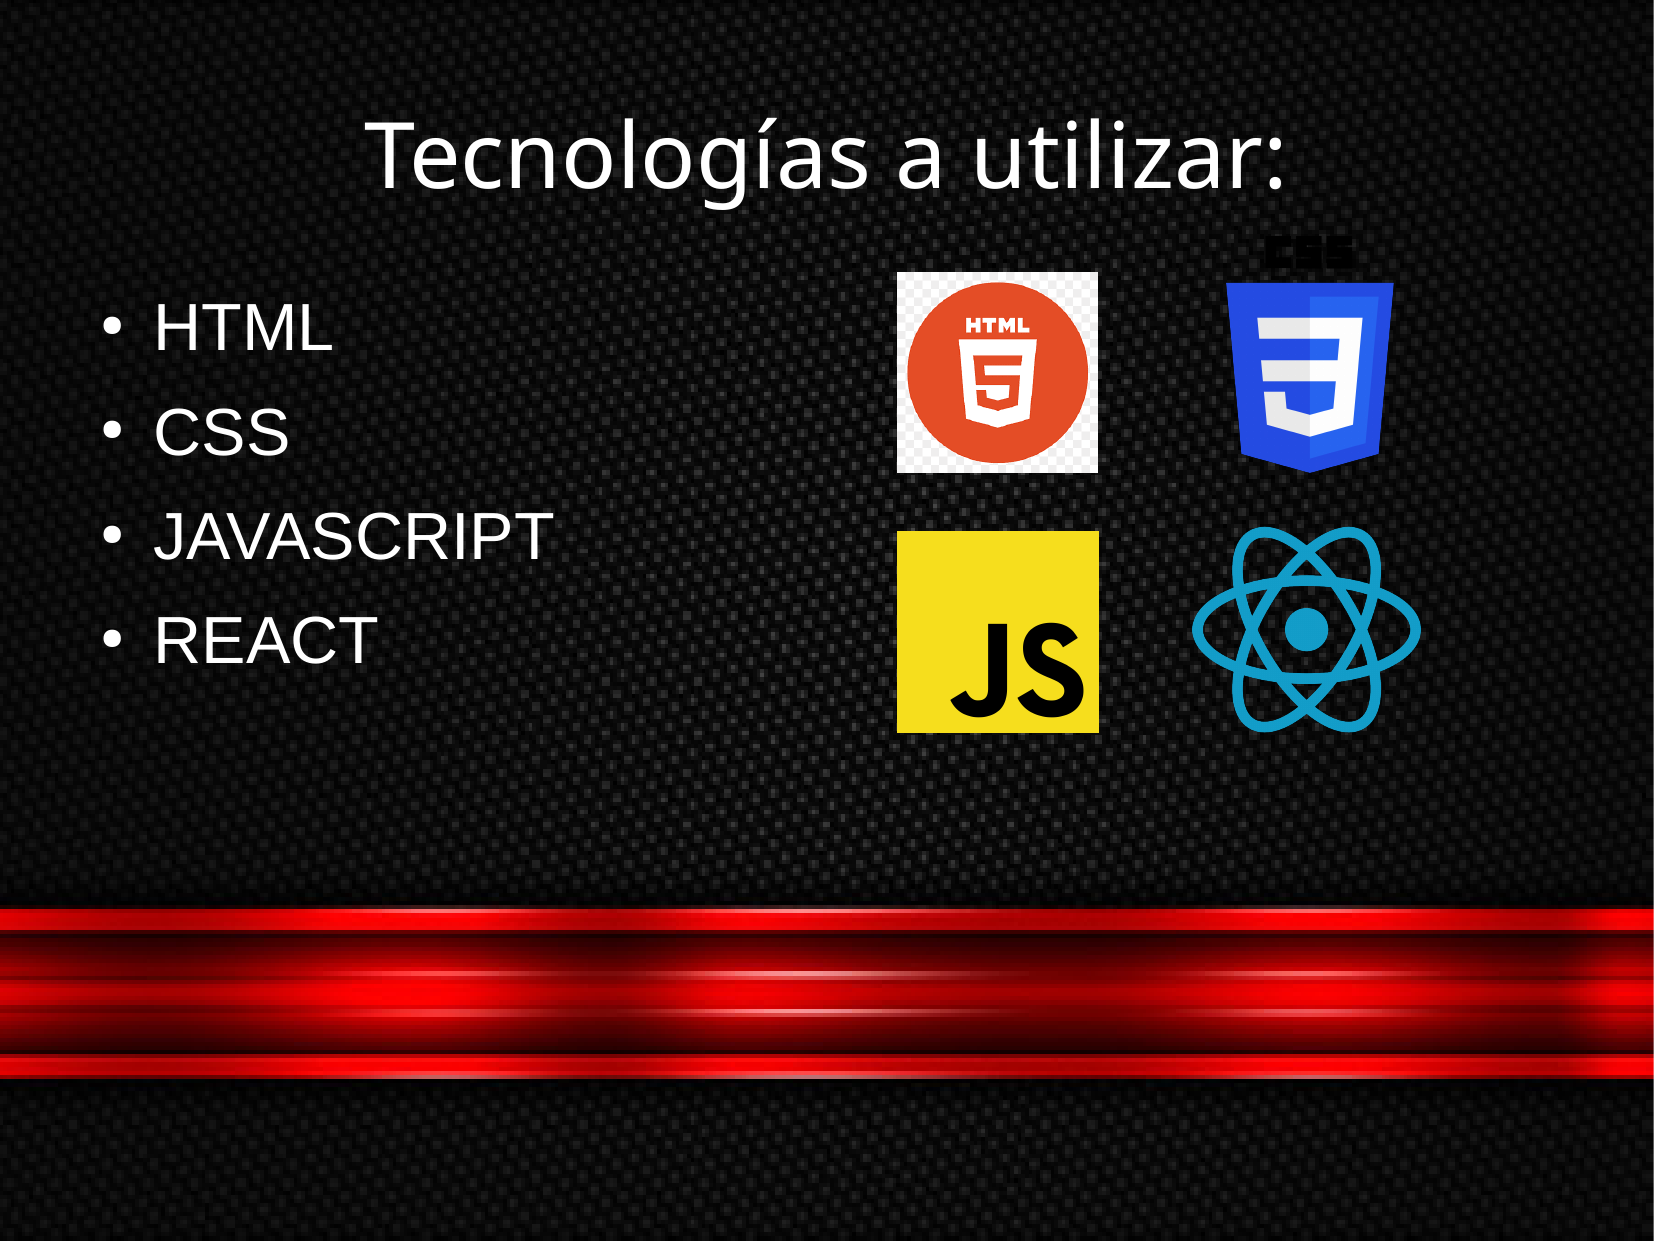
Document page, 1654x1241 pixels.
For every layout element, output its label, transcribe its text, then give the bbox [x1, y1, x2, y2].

list HTML CSS JAVASCRIPT REACT [82, 290, 1571, 1010]
picture [0, 0, 1654, 1241]
title Tecnologías a utilizar: [82, 49, 1571, 257]
